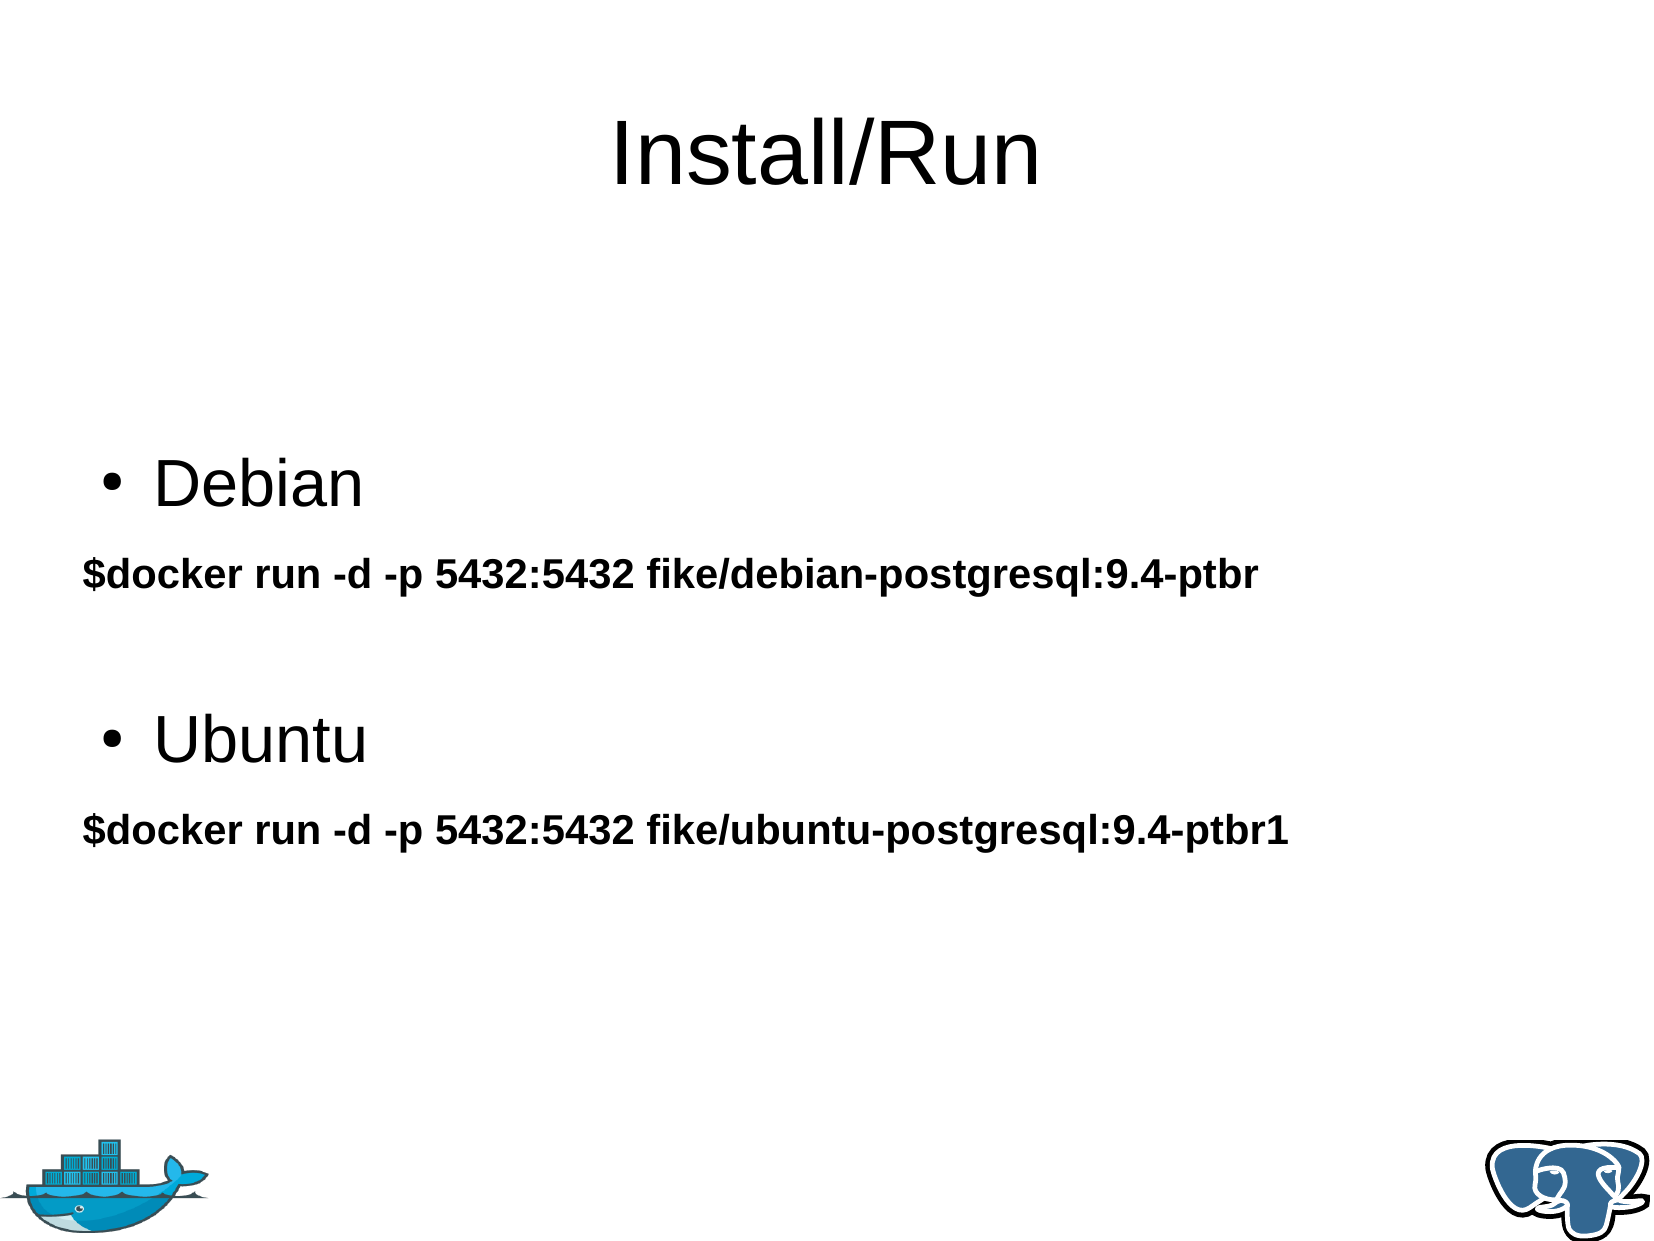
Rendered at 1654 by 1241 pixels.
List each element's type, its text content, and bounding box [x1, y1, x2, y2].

list Debian $docker run -d -p 5432:5432 fike/debian-postgresql:9.4-ptbr Ubuntu $docker run -d -p 5432:5432 fike/ubuntu-postgresql:9.4-ptbr1 [82, 290, 1571, 1010]
picture [0, 1139, 211, 1233]
title Install/Run [82, 49, 1571, 257]
picture [1485, 1140, 1651, 1241]
